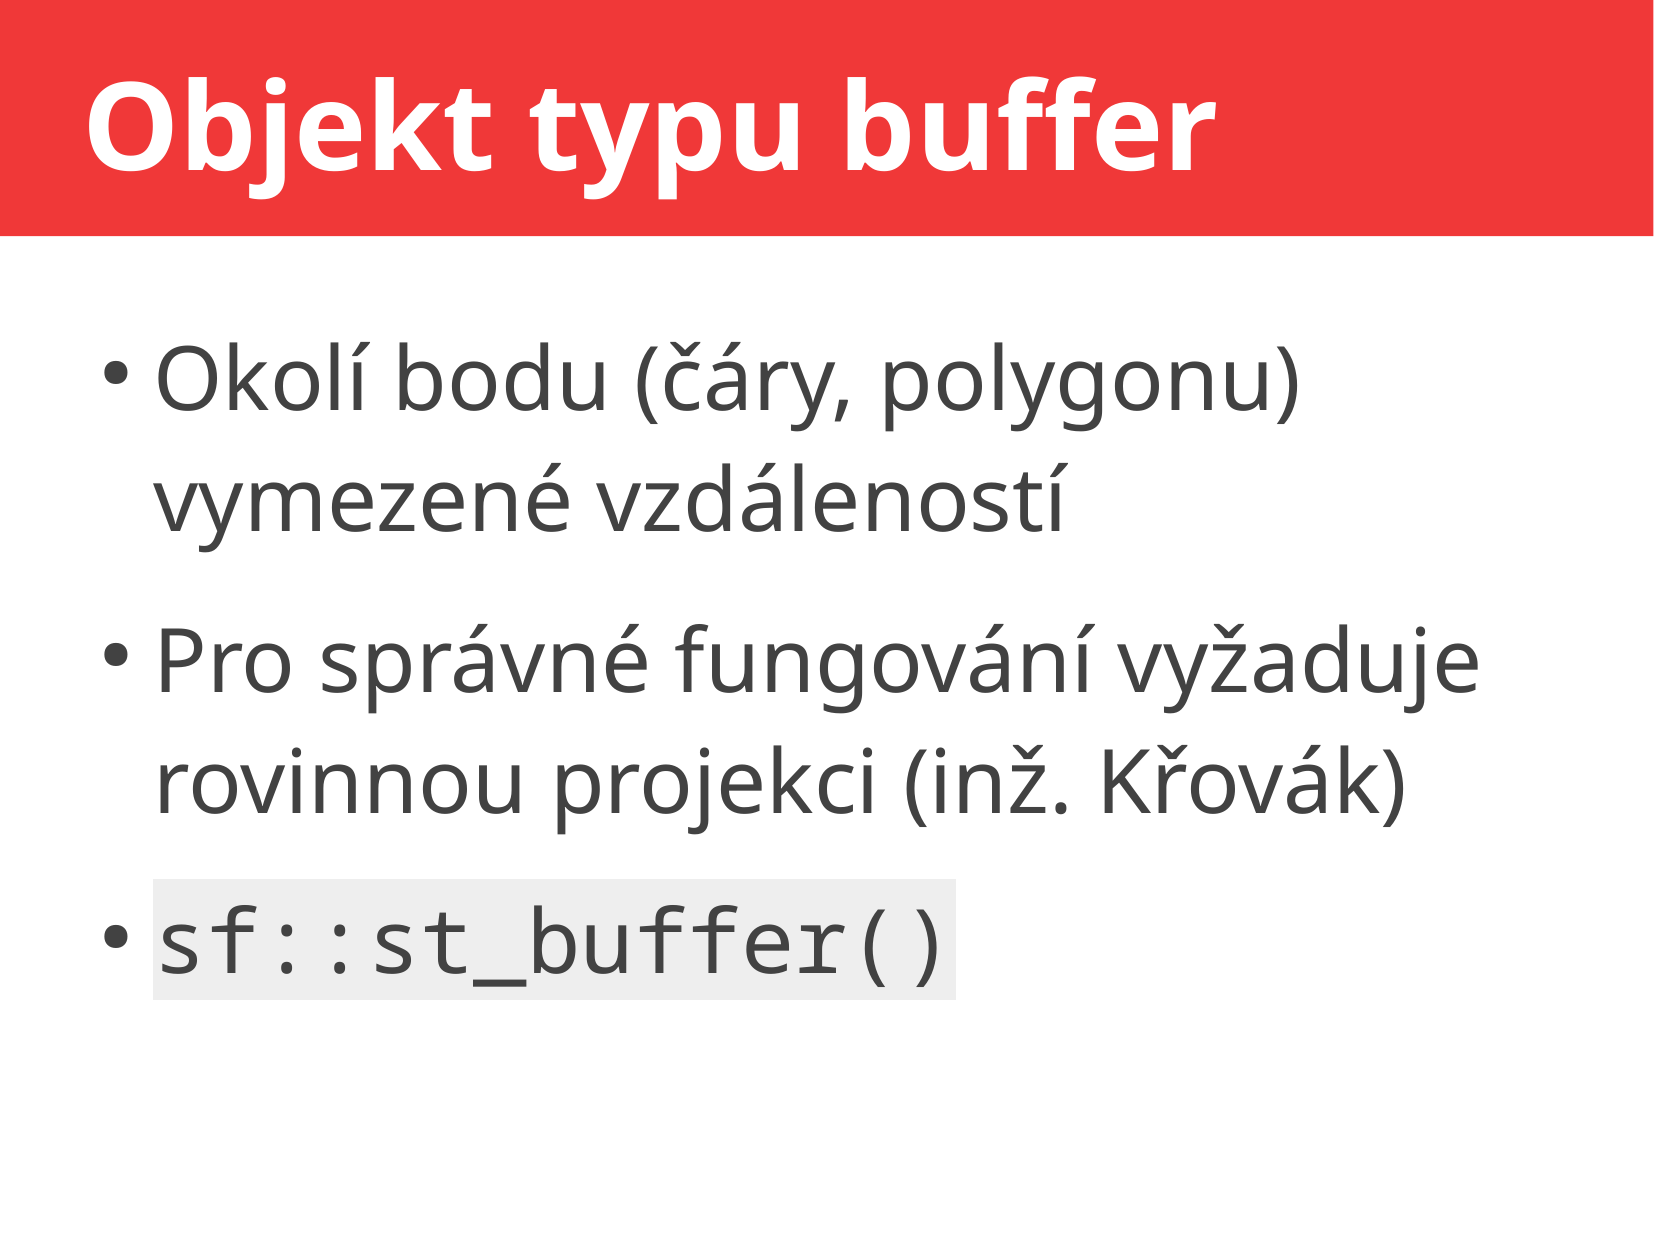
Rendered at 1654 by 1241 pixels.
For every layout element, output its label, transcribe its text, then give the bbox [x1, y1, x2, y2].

title Objekt typu buffer [82, 19, 1571, 227]
list Okolí bodu (čáry, polygonu) vymezené vzdáleností Pro správné fungování vyžaduje rovinnou projekci (inž. Křovák) sf::st_buffer() [82, 314, 1563, 1080]
